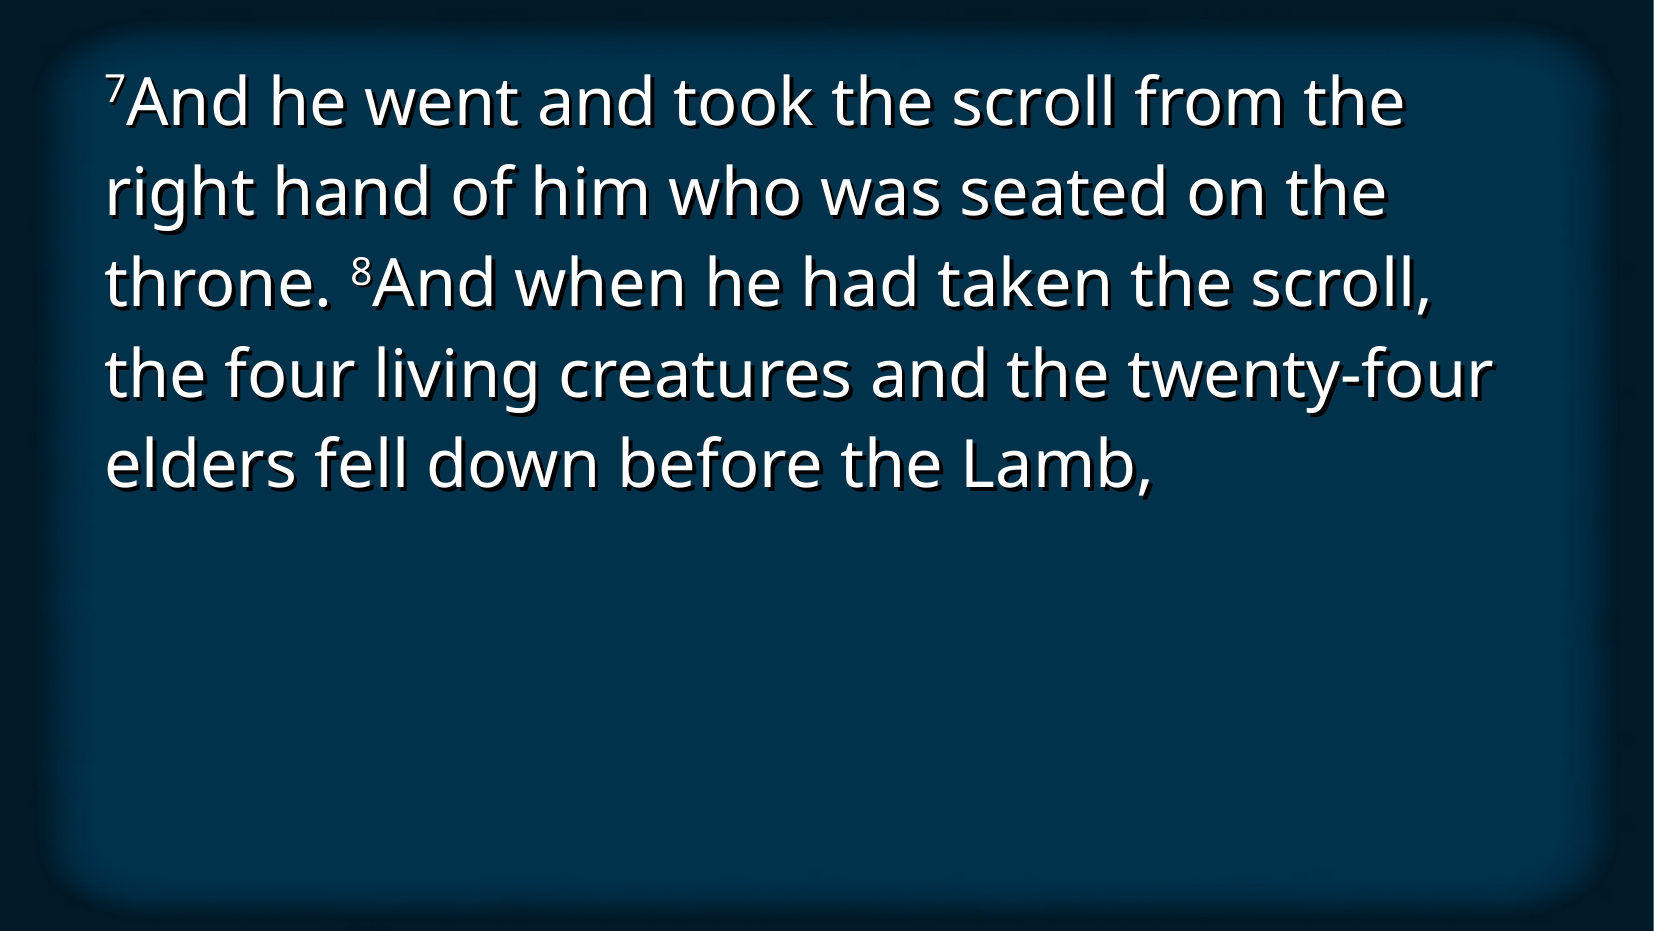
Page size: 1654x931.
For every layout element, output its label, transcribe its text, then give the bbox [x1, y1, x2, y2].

text_box 7And he went and took the scroll from the right hand of him who was seated on the throne. 8And when he had taken the scroll, the four living creatures and the twenty-four elders fell down before the Lamb, [89, 46, 1545, 505]
picture [0, 0, 1654, 931]
